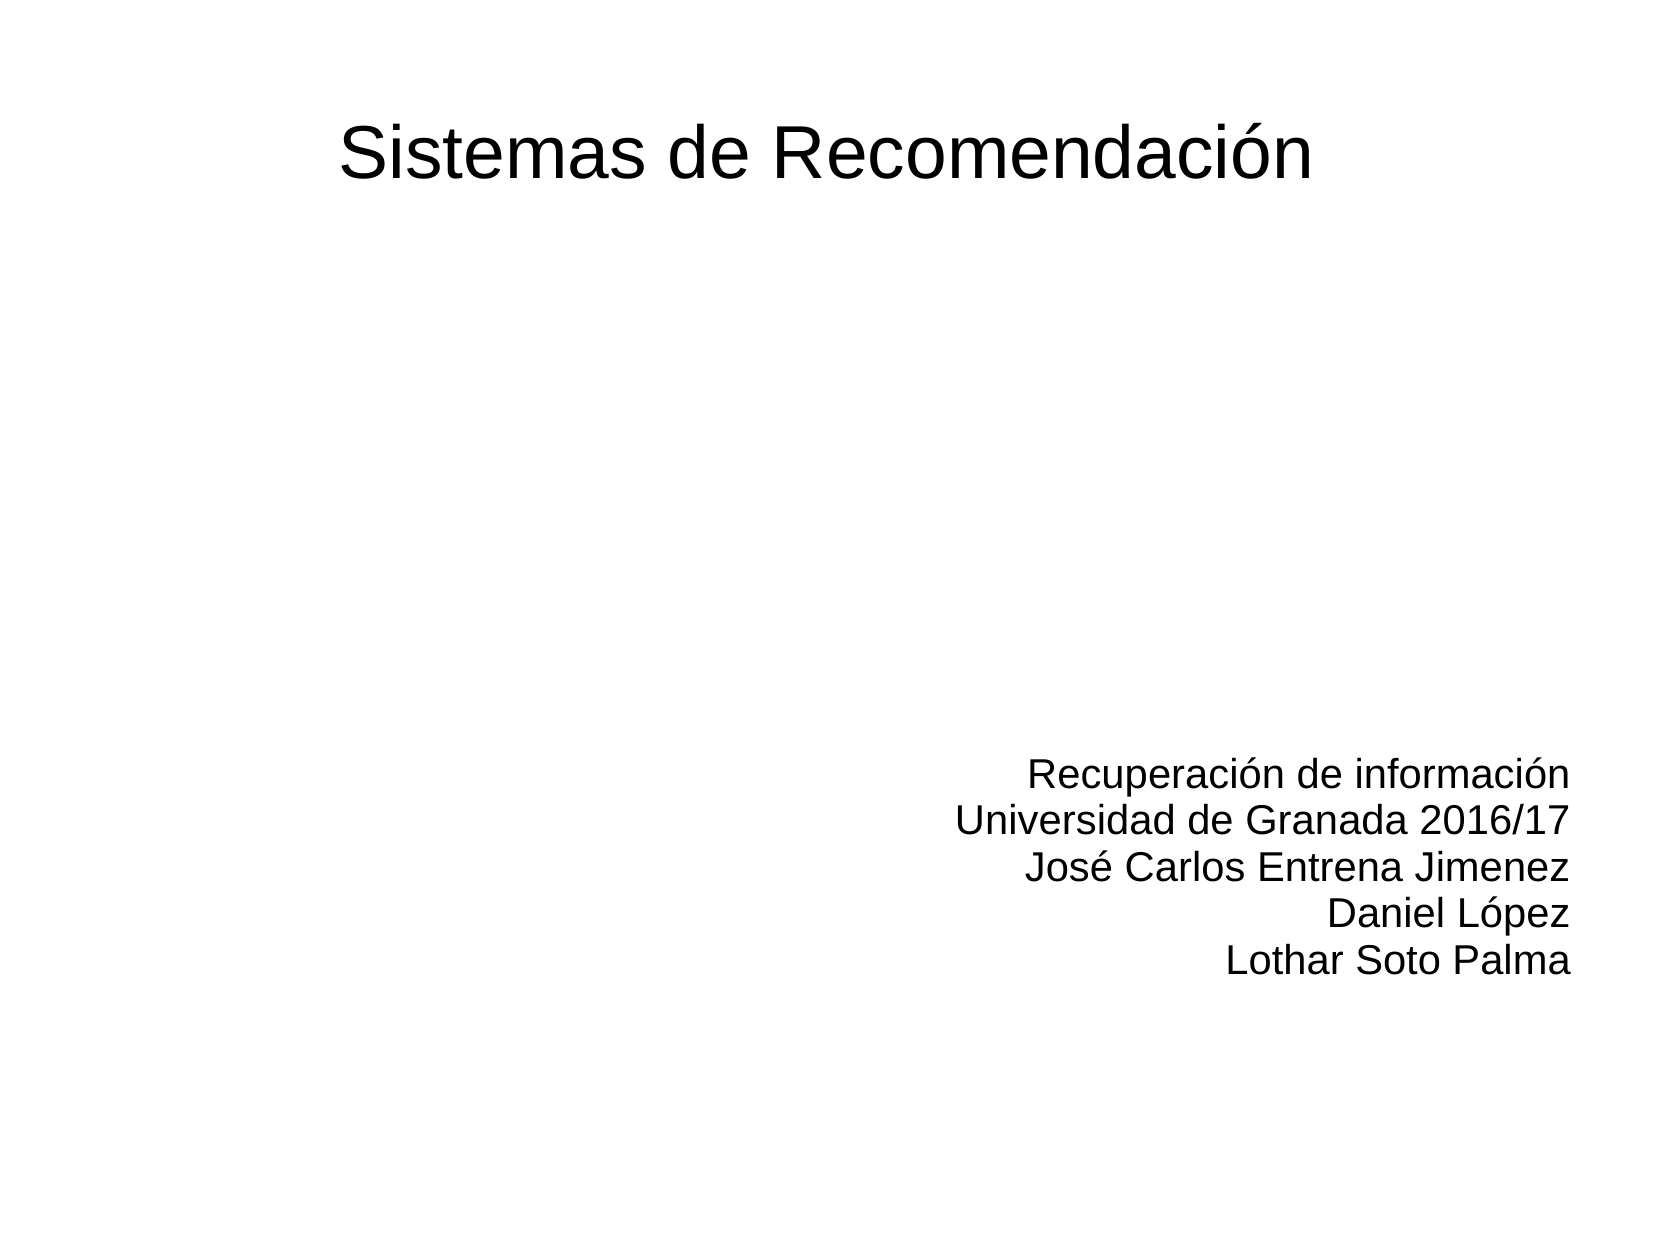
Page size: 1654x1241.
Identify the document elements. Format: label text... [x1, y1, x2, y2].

subtitle Recuperación de información Universidad de Granada 2016/17 José Carlos Entrena Jimenez Daniel López Lothar Soto Palma [82, 290, 1571, 1109]
title Sistemas de Recomendación [82, 49, 1571, 257]
